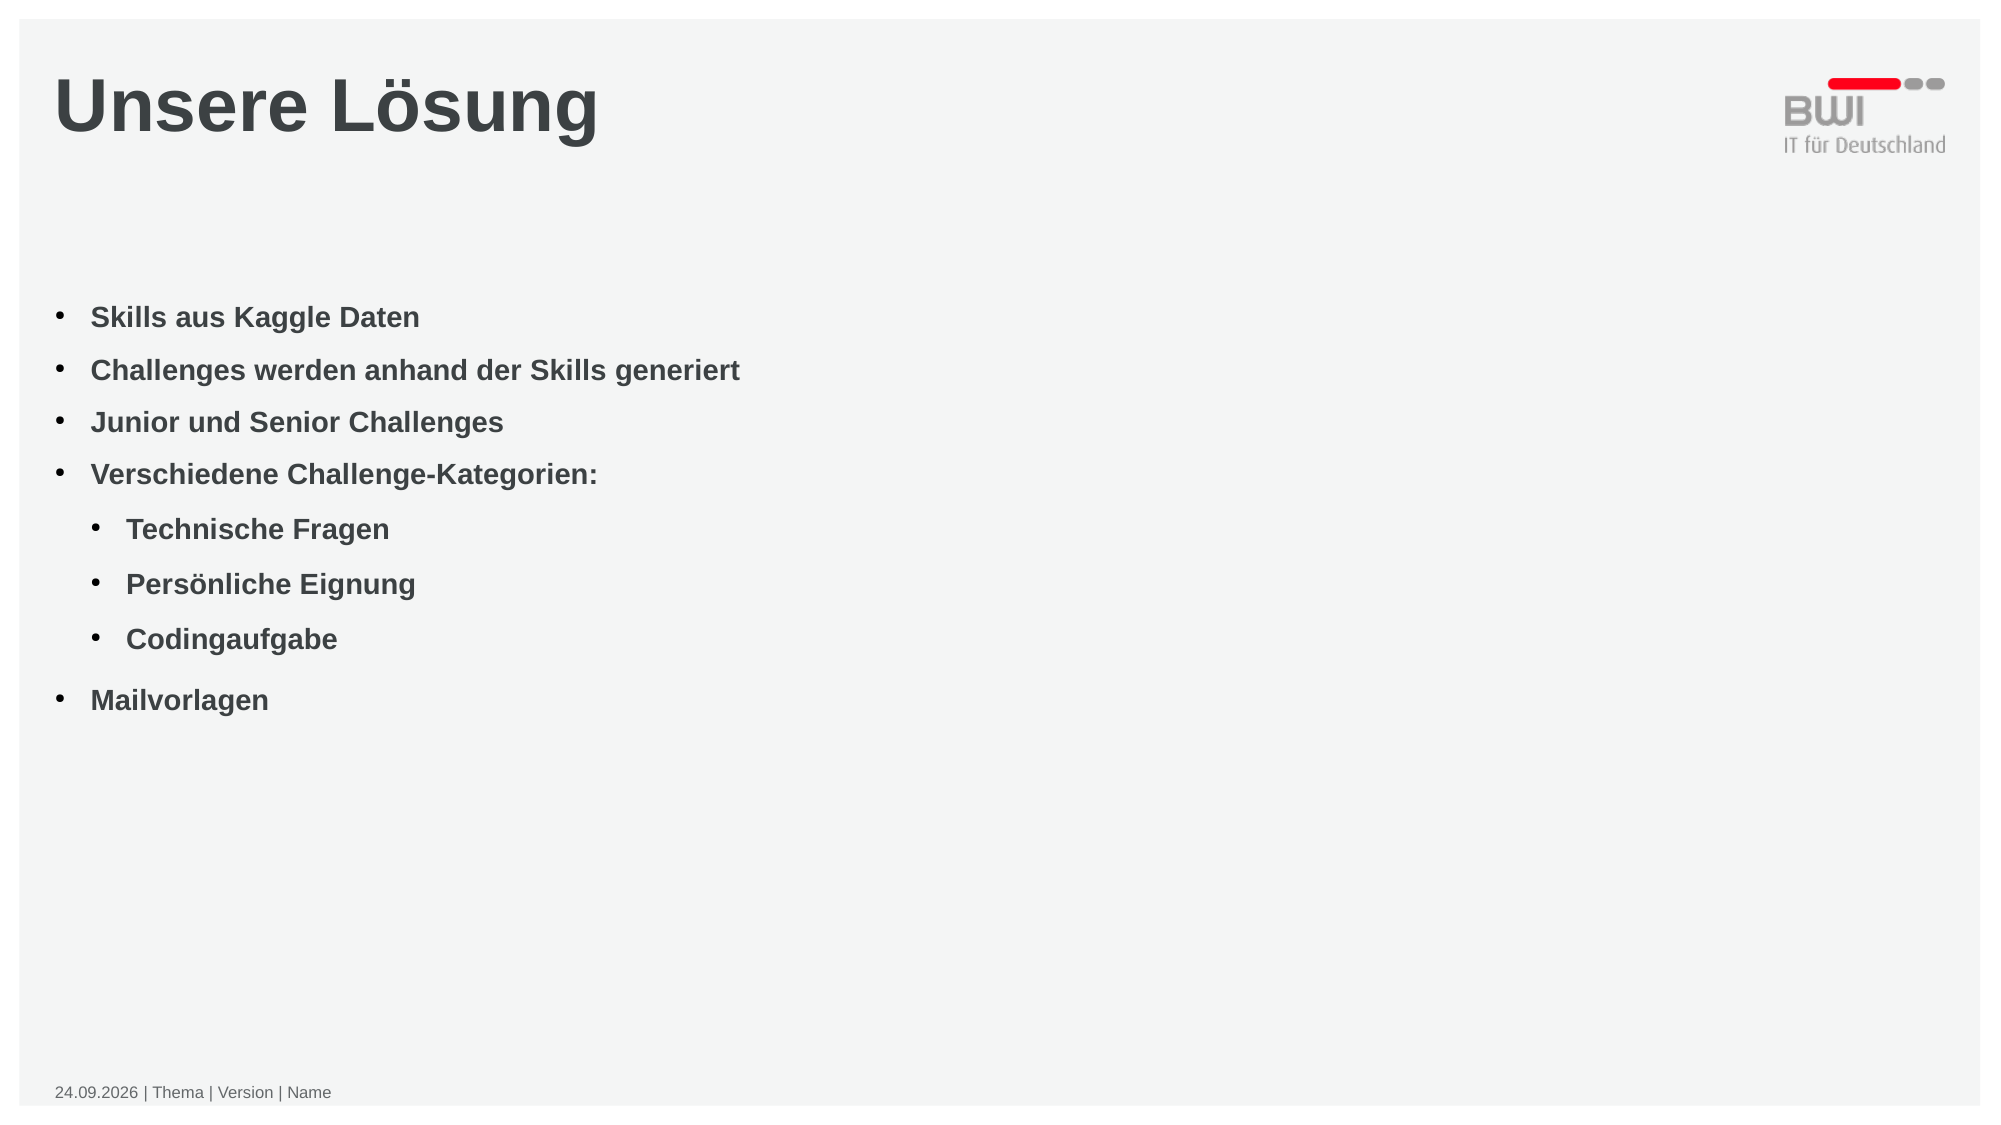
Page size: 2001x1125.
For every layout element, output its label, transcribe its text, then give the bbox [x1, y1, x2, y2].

title Unsere Lösung [55, 66, 1461, 256]
list Skills aus Kaggle Daten Challenges werden anhand der Skills generiert Junior und Senior Challenges Verschiedene Challenge-Kategorien: Technische Fragen Persönliche Eignung Codingaufgabe Mailvorlagen [55, 302, 1945, 1047]
picture [1785, 78, 1945, 153]
